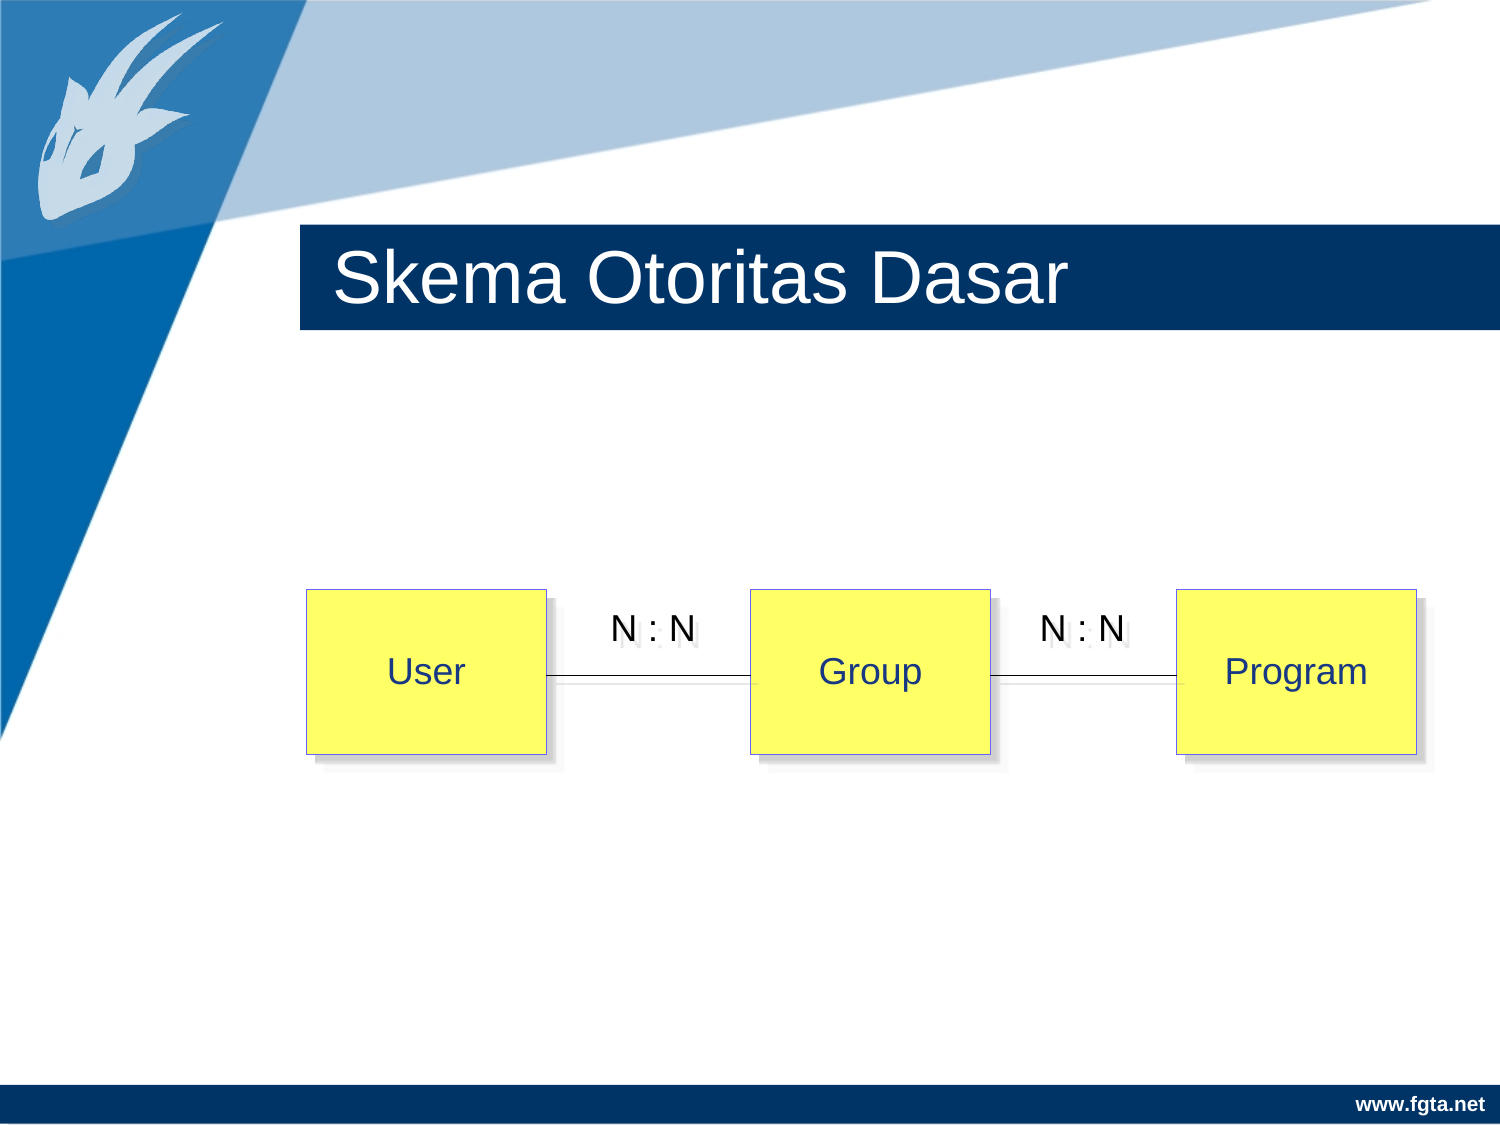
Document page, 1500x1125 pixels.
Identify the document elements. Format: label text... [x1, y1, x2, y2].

text_box Program [1176, 589, 1417, 755]
text_box N : N [1024, 600, 1141, 657]
picture [0, 0, 1500, 842]
text_box Group [750, 589, 991, 755]
text_box N : N [595, 600, 711, 657]
text_box User [306, 589, 547, 755]
title Skema Otoritas Dasar [300, 224, 1500, 331]
